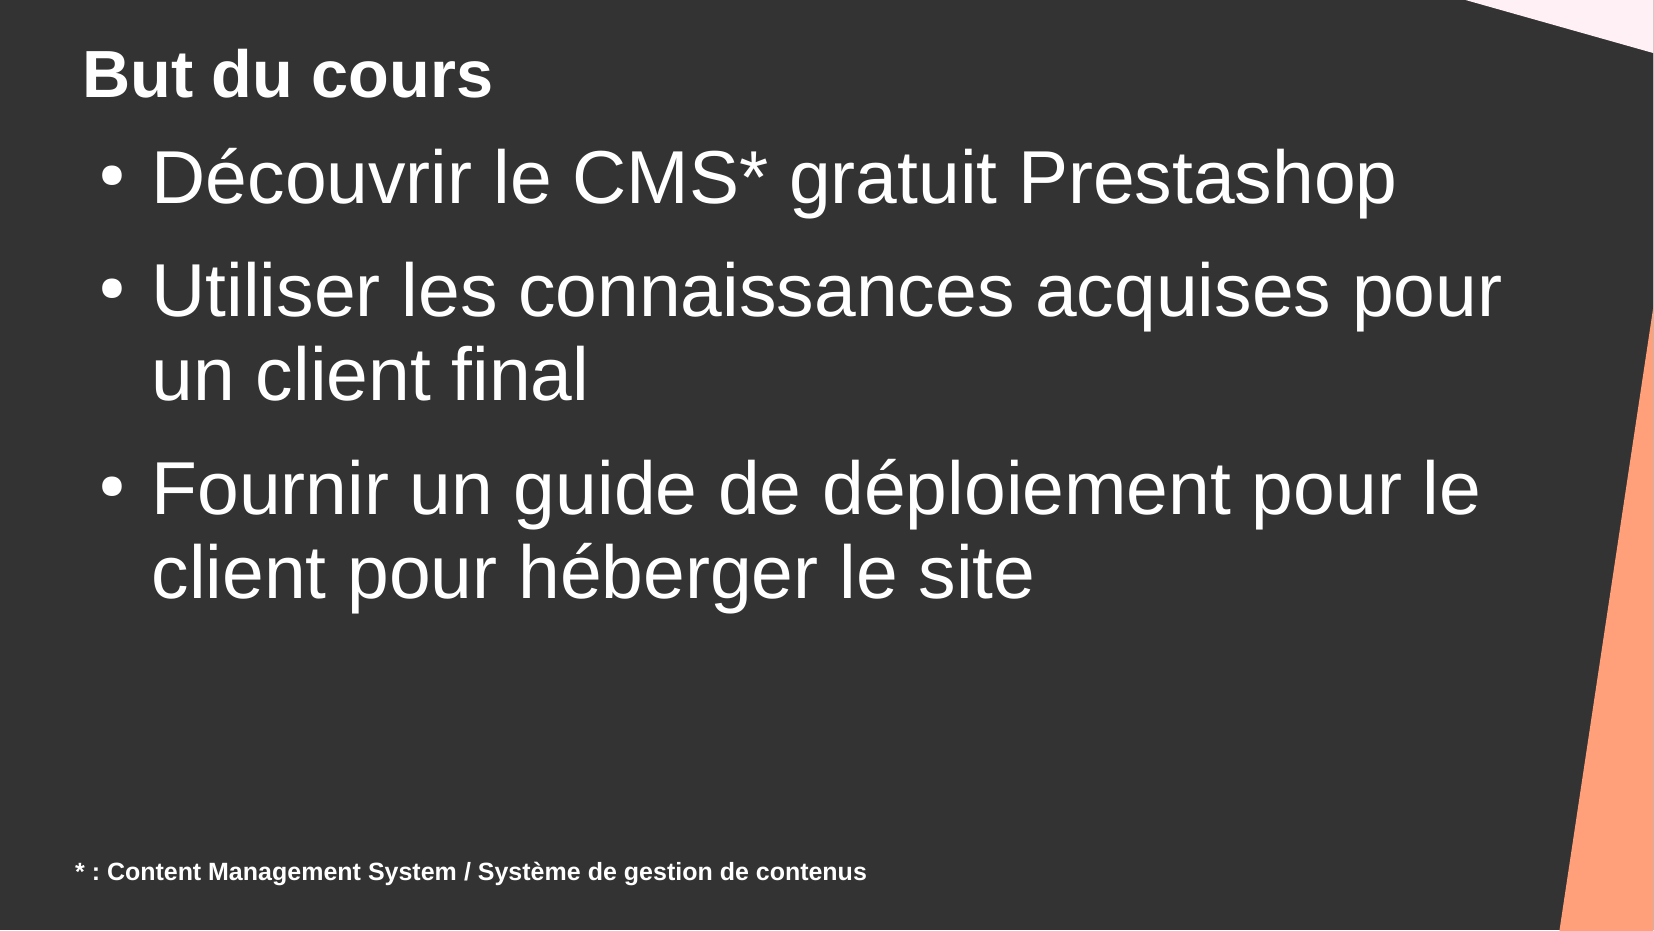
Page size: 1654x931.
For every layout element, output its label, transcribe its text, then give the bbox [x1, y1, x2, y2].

text_box [1465, 0, 1654, 54]
text_box * : Content Management System / Système de gestion de contenus [60, 850, 1546, 898]
title But du cours [82, 36, 1571, 122]
text_box [1559, 302, 1654, 931]
list Découvrir le CMS* gratuit Prestashop Utiliser les connaissances acquises pour un client final Fournir un guide de déploiement pour le client pour héberger le site [80, 135, 1559, 762]
